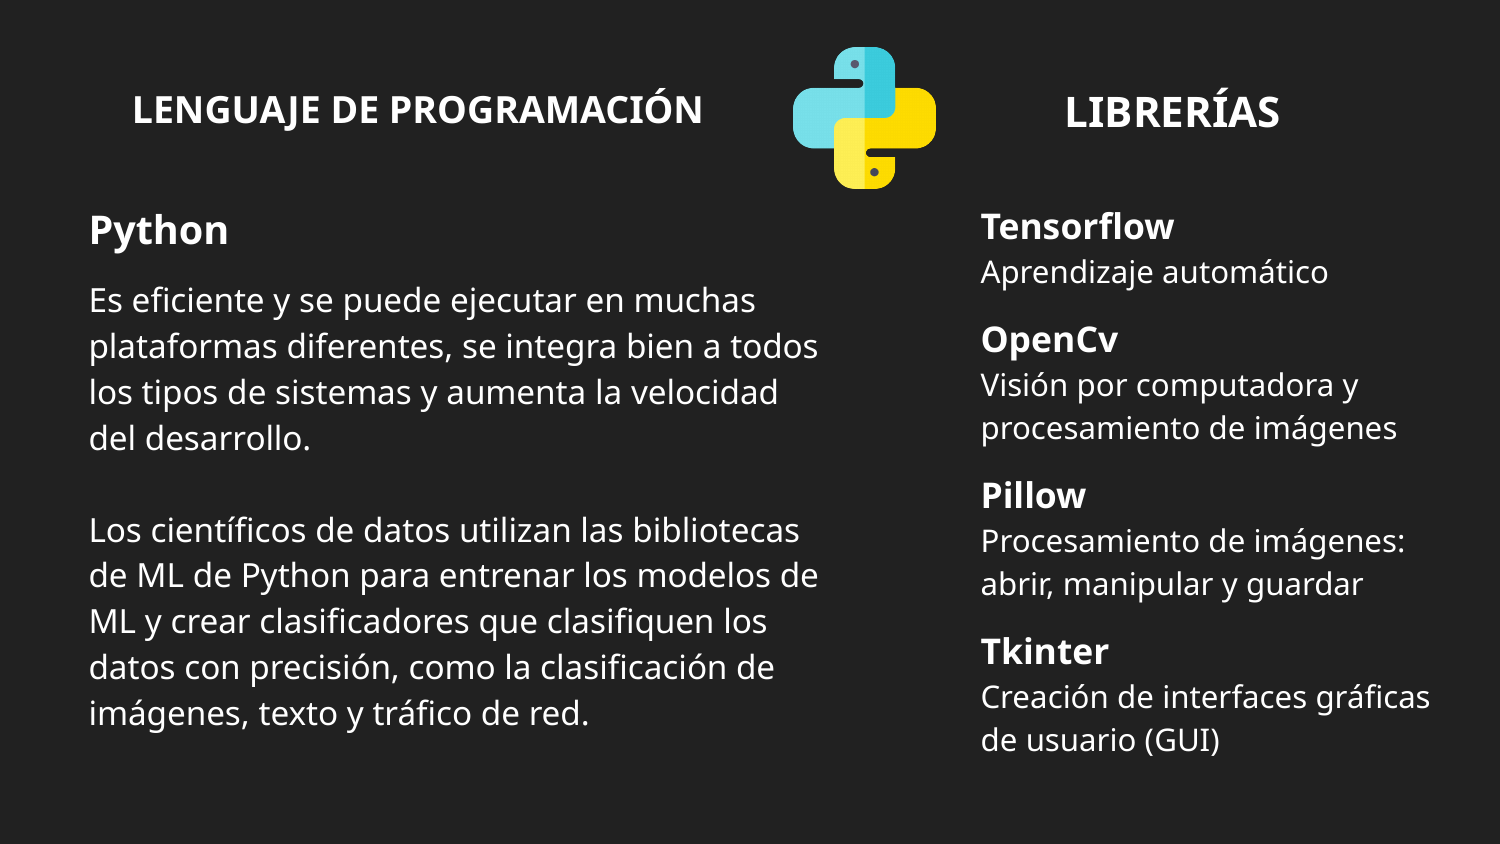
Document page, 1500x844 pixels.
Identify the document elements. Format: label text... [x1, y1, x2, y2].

text_box Tensorflow Aprendizaje automático OpenCv Visión por computadora y procesamiento de imágenes Pillow Procesamiento de imágenes: abrir, manipular y guardar Tkinter Creación de interfaces gráficas de usuario (GUI) [965, 182, 1476, 844]
title LIBRERÍAS [952, 70, 1393, 165]
picture [793, 47, 936, 189]
text_box Python Es eficiente y se puede ejecutar en muchas plataformas diferentes, se integra bien a todos los tipos de sistemas y aumenta la velocidad del desarrollo. Los científicos de datos utilizan las bibliotecas de ML de Python para entrenar los modelos de ML y crear clasificadores que clasifiquen los datos con precisión, como la clasificación de imágenes, texto y tráfico de red. [73, 182, 844, 839]
title LENGUAJE DE PROGRAMACIÓN [73, 70, 764, 165]
